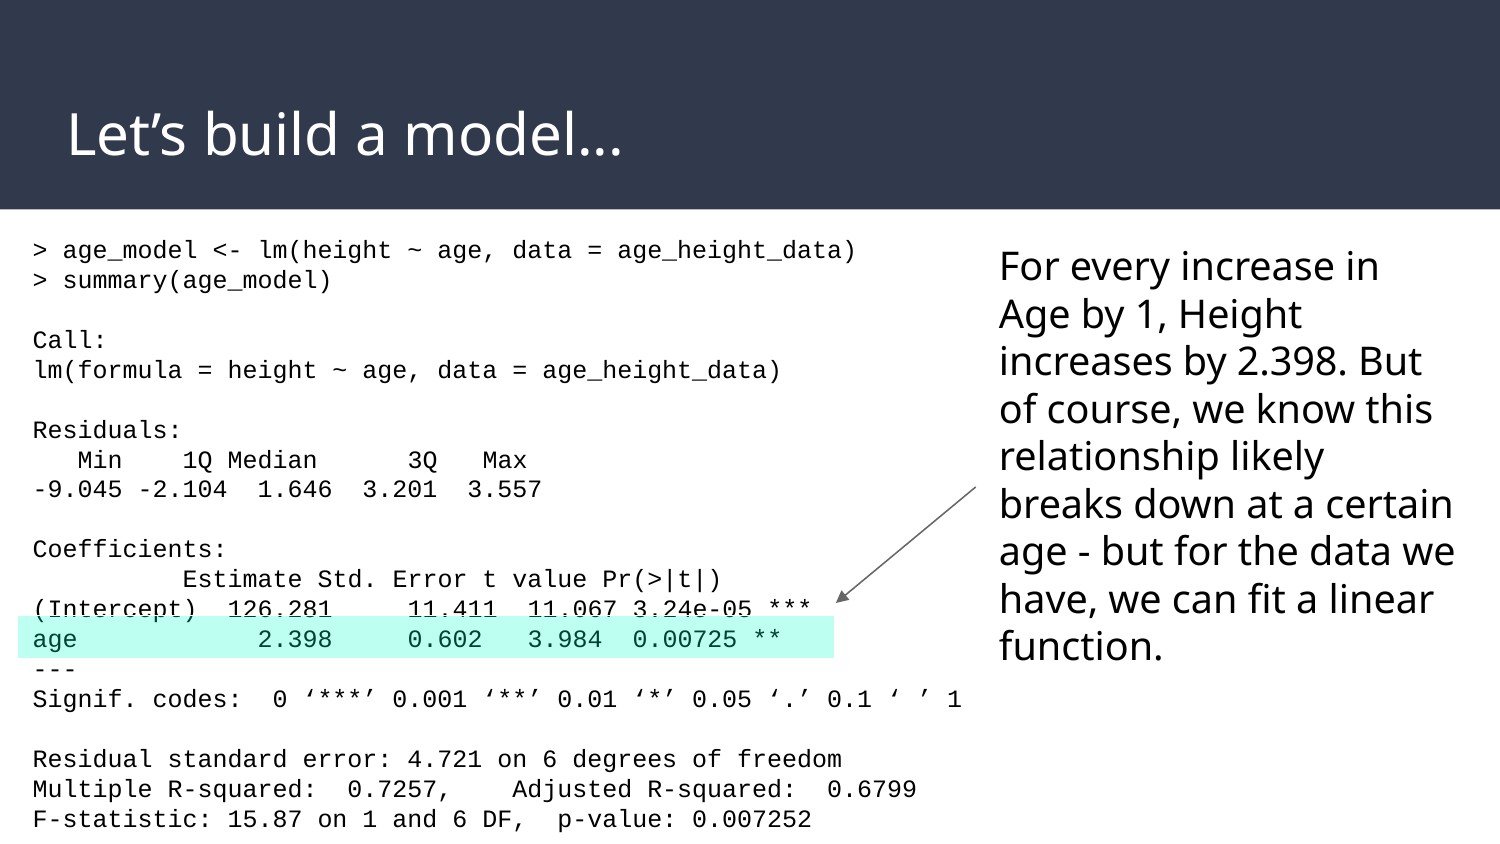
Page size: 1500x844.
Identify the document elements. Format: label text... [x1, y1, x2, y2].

text_box > age_model <- lm(height ~ age, data = age_height_data) > summary(age_model) Call: lm(formula = height ~ age, data = age_height_data) Residuals: Min 1Q Median 3Q Max -9.045 -2.104 1.646 3.201 3.557 Coefficients: Estimate Std. Error t value Pr(>|t|) (Intercept) 126.281 11.411 11.067 3.24e-05 *** age 2.398 0.602 3.984 0.00725 ** --- Signif. codes: 0 ‘***’ 0.001 ‘**’ 0.01 ‘*’ 0.05 ‘.’ 0.1 ‘ ’ 1 Residual standard error: 4.721 on 6 degrees of freedom Multiple R-squared: 0.7257, Adjusted R-squared: 0.6799 F-statistic: 15.87 on 1 and 6 DF, p-value: 0.007252 [17, 218, 984, 837]
title Let’s build a model... [51, 82, 1449, 185]
text_box For every increase in Age by 1, Height increases by 2.398. But of course, we know this relationship likely breaks down at a certain age - but for the data we have, we can fit a linear function. [983, 226, 1474, 824]
text_box [17, 615, 835, 659]
